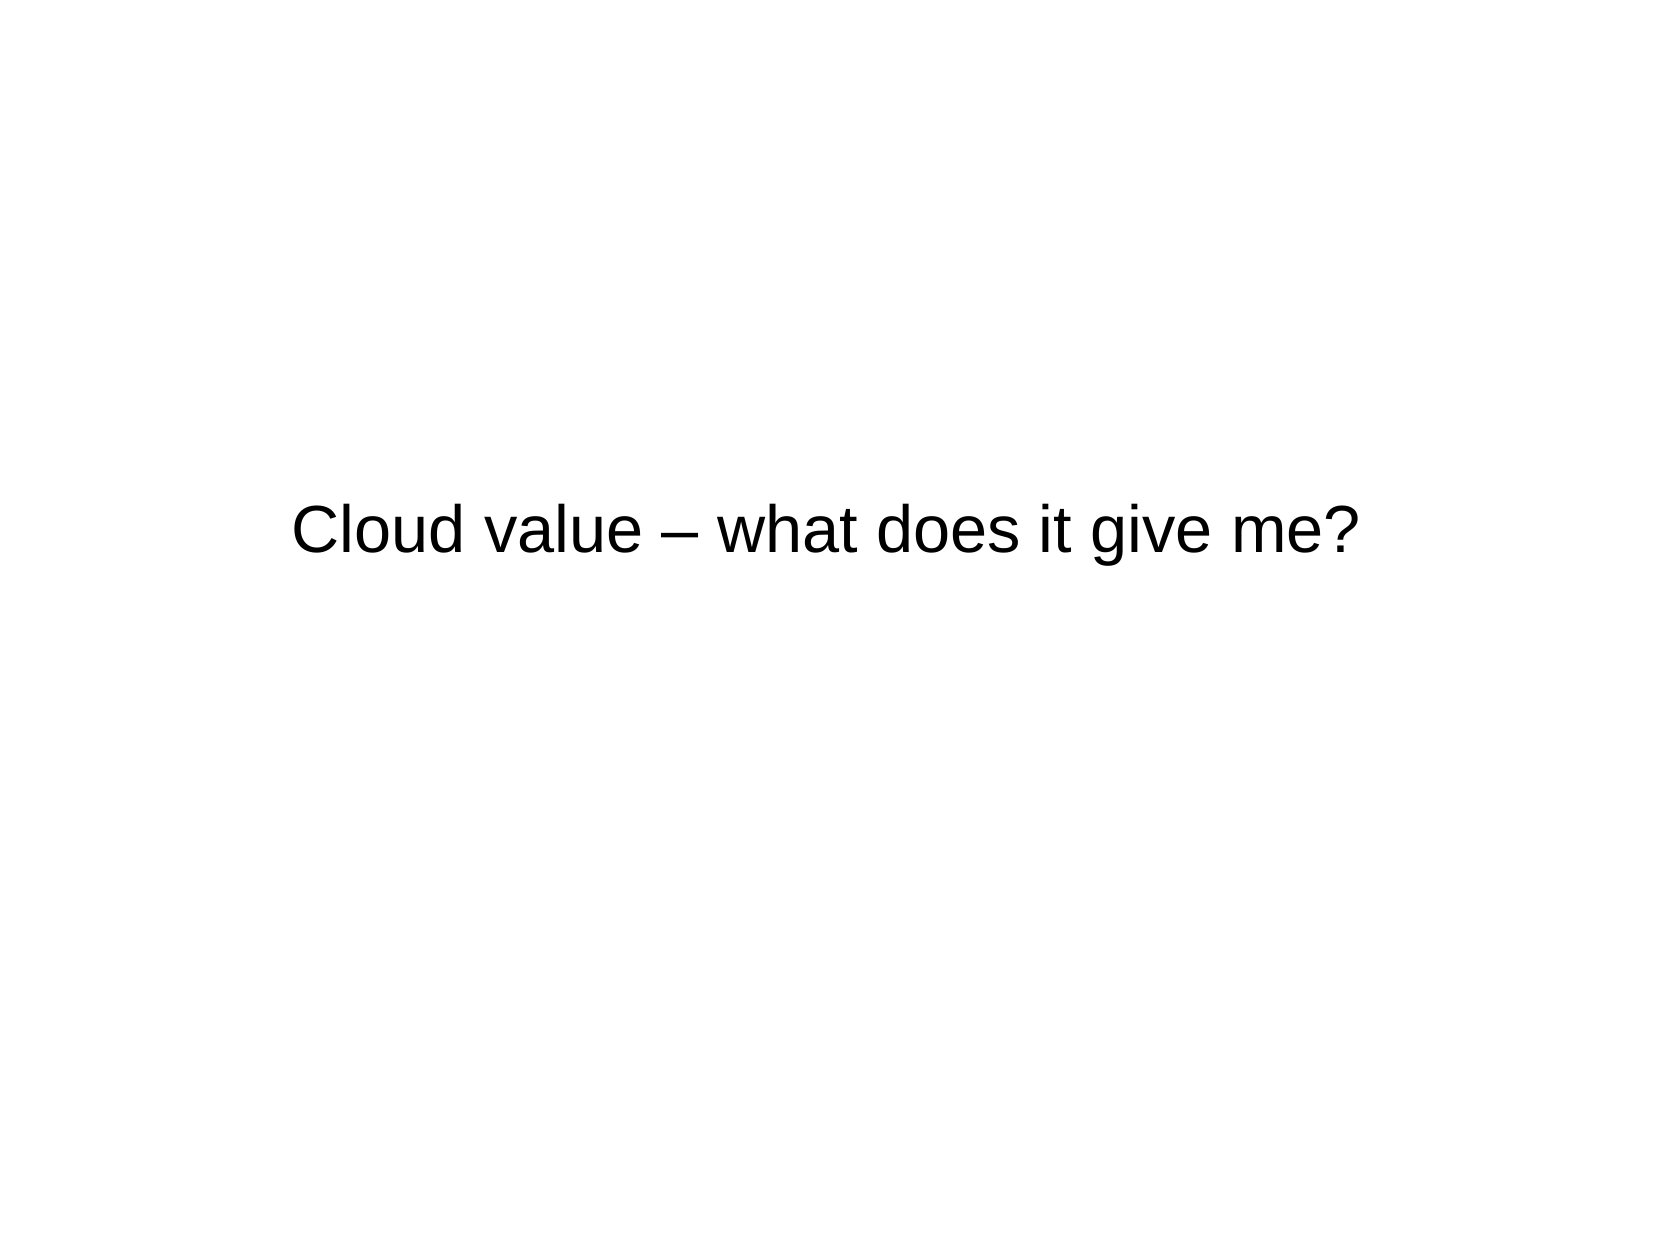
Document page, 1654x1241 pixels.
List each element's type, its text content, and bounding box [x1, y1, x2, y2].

subtitle Cloud value – what does it give me? [82, 49, 1571, 1010]
